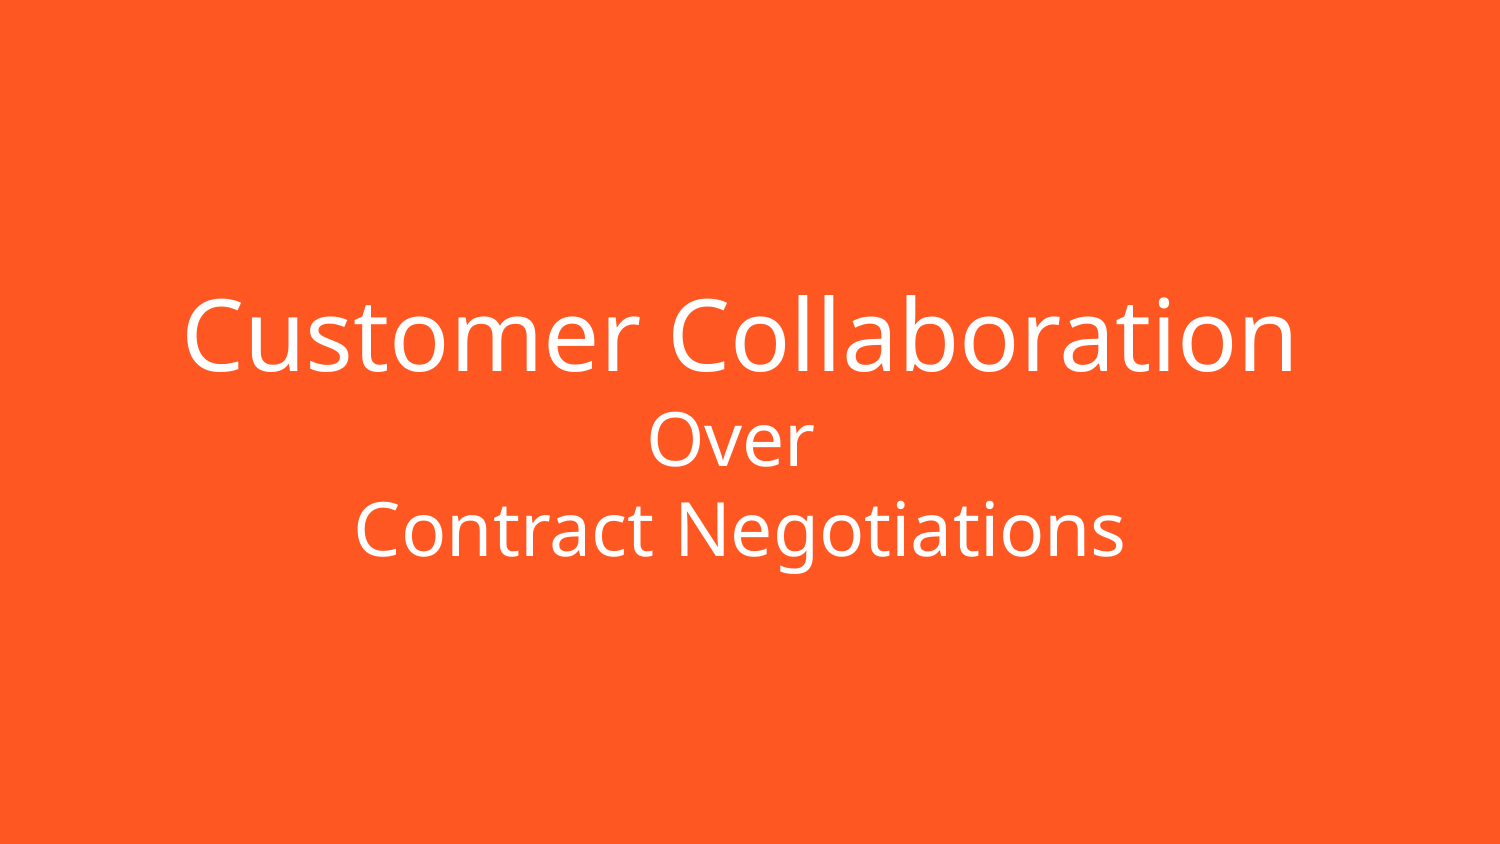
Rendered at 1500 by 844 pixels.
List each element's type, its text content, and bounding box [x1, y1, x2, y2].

title Customer Collaboration Over Contract Negotiations [80, 86, 1401, 758]
